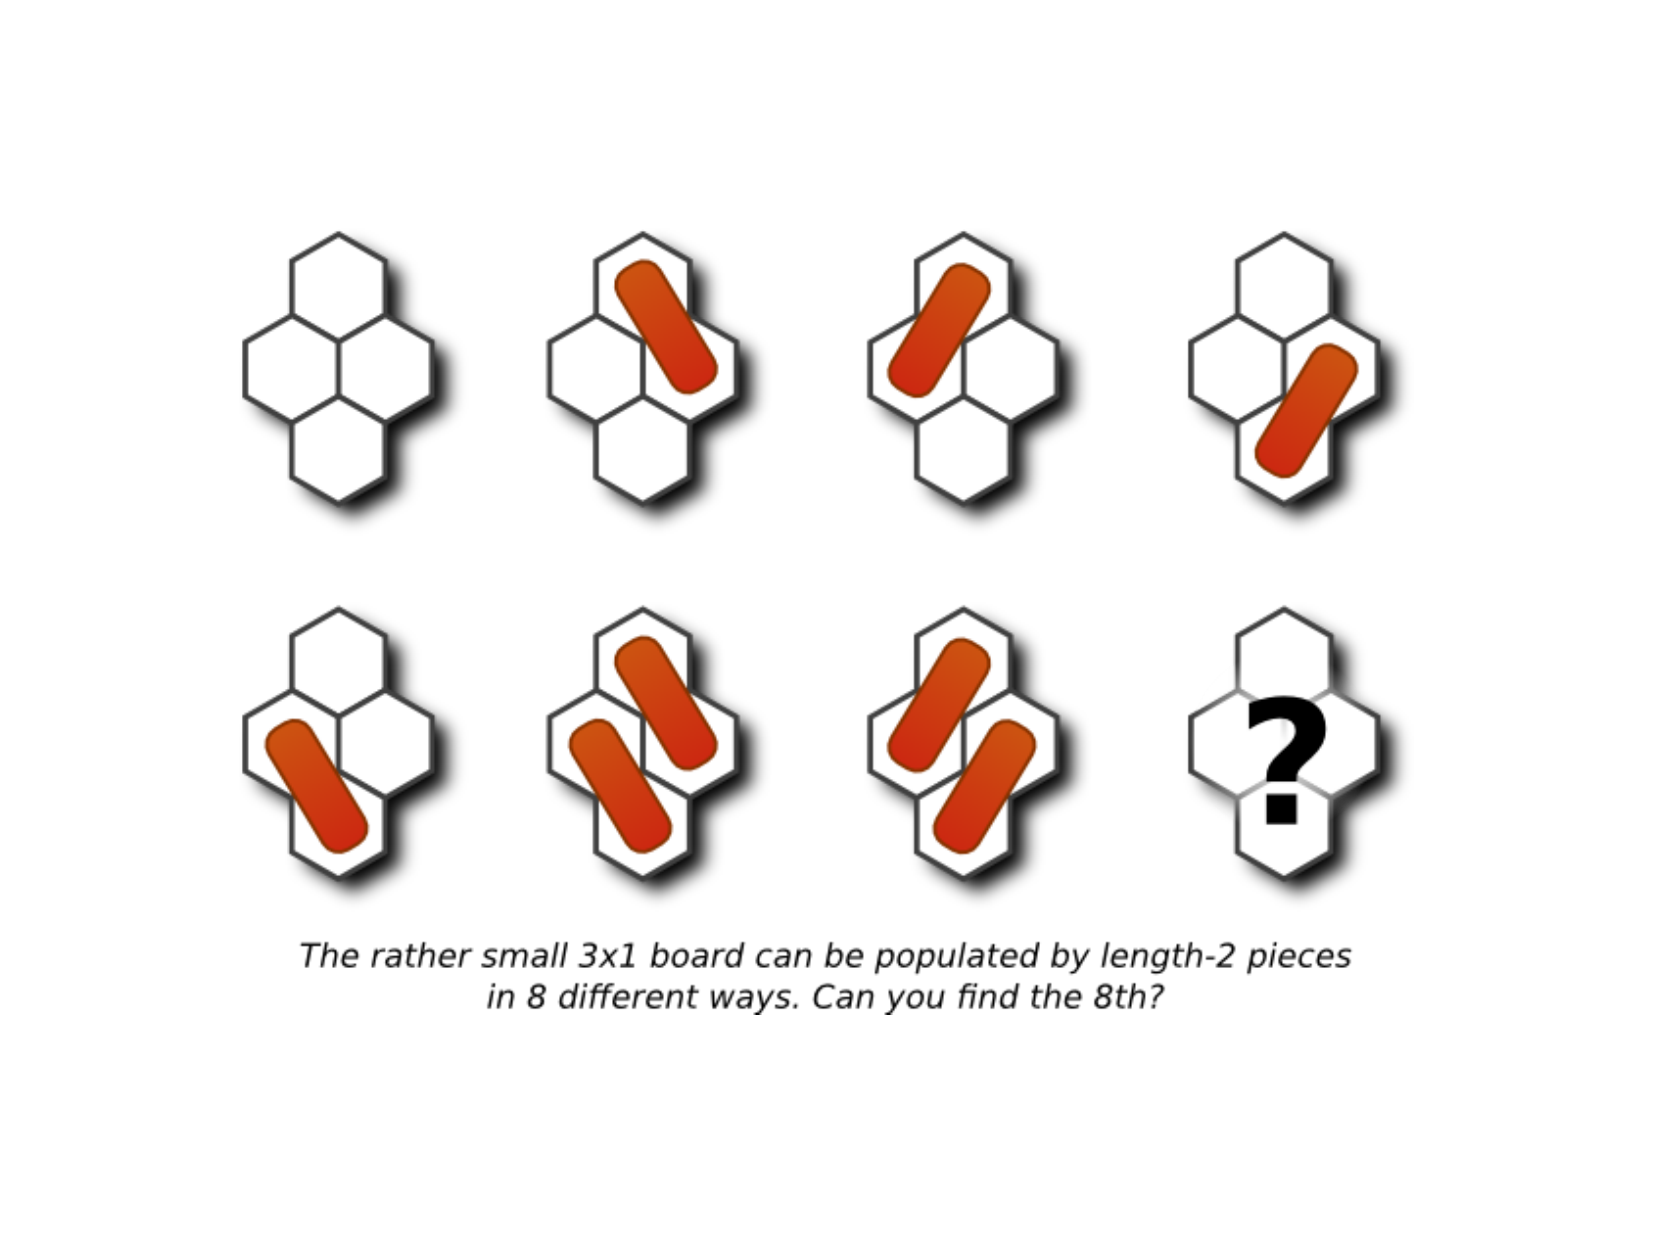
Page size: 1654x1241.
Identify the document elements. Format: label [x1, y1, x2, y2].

picture [239, 226, 1414, 1015]
